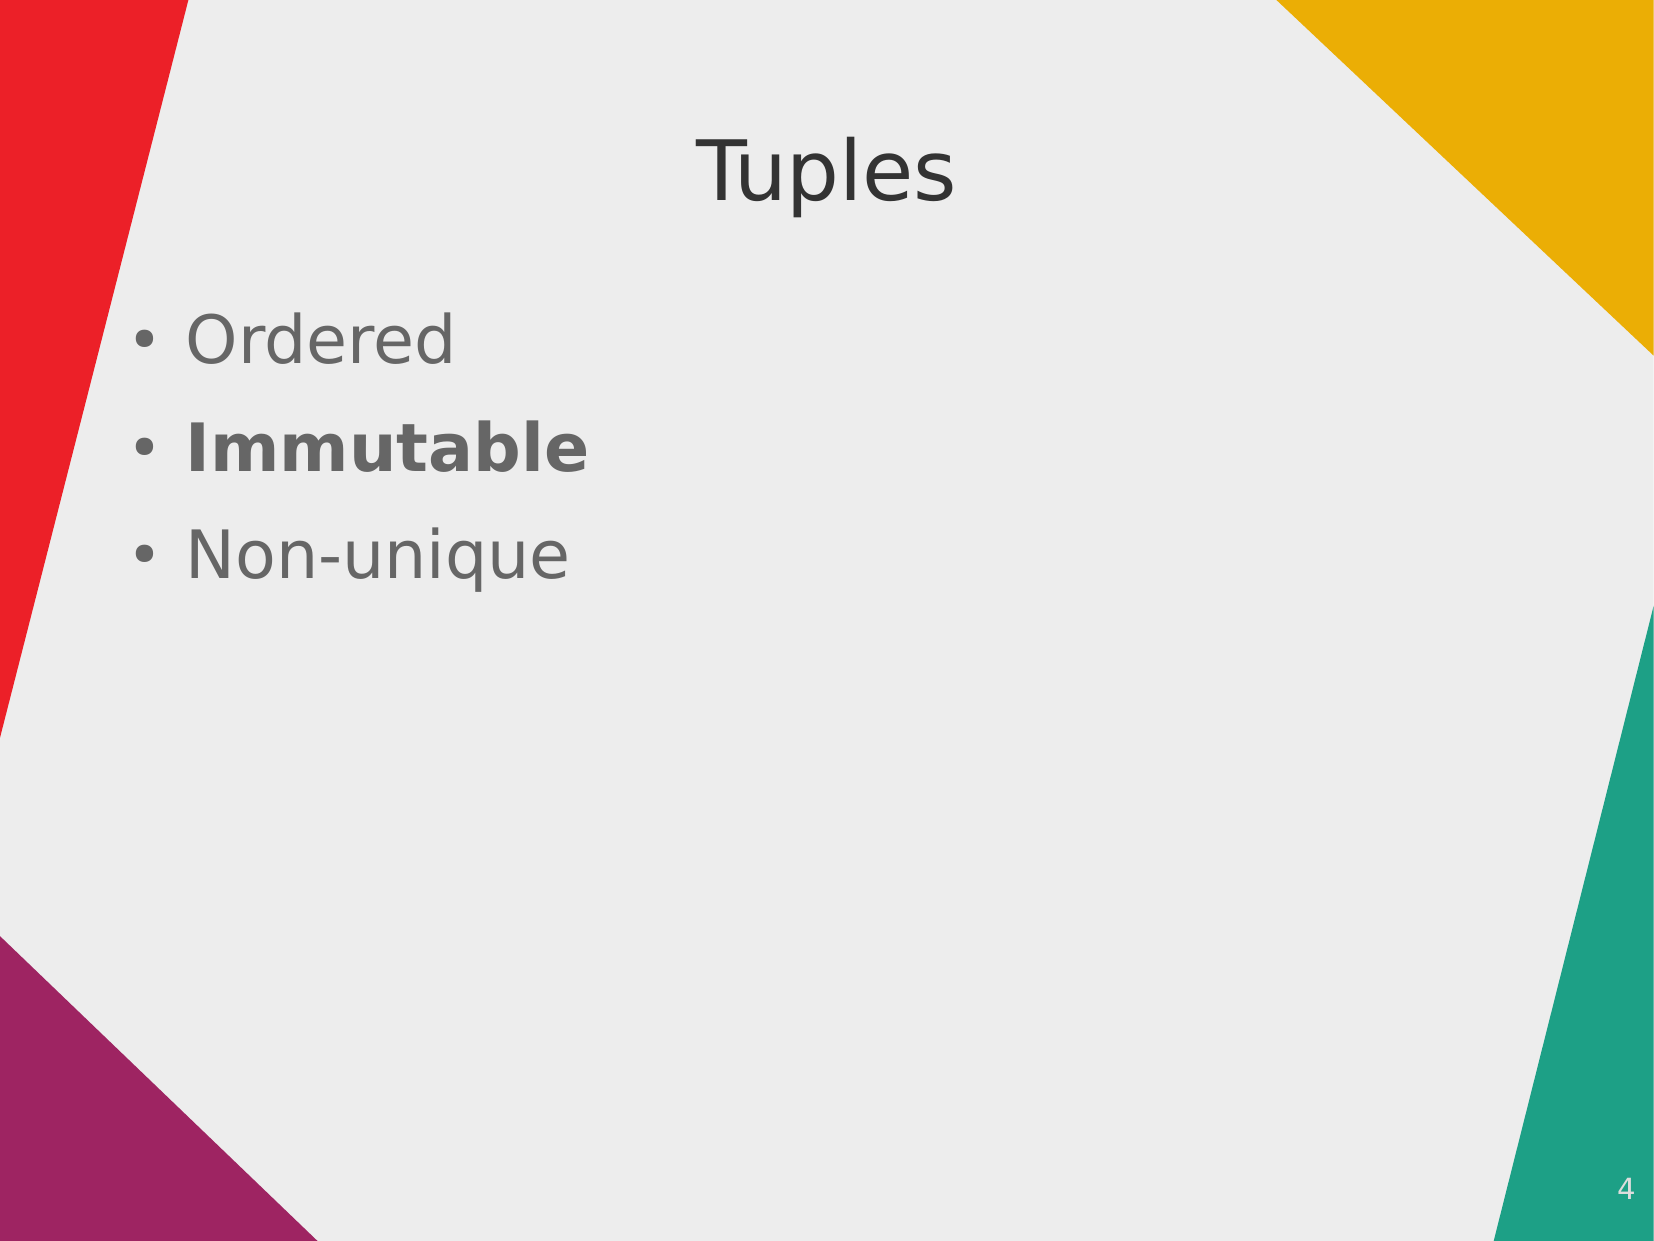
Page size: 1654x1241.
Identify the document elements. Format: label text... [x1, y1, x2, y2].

list Ordered Immutable Non-unique [114, 302, 1539, 1033]
title Tuples [114, 73, 1539, 271]
